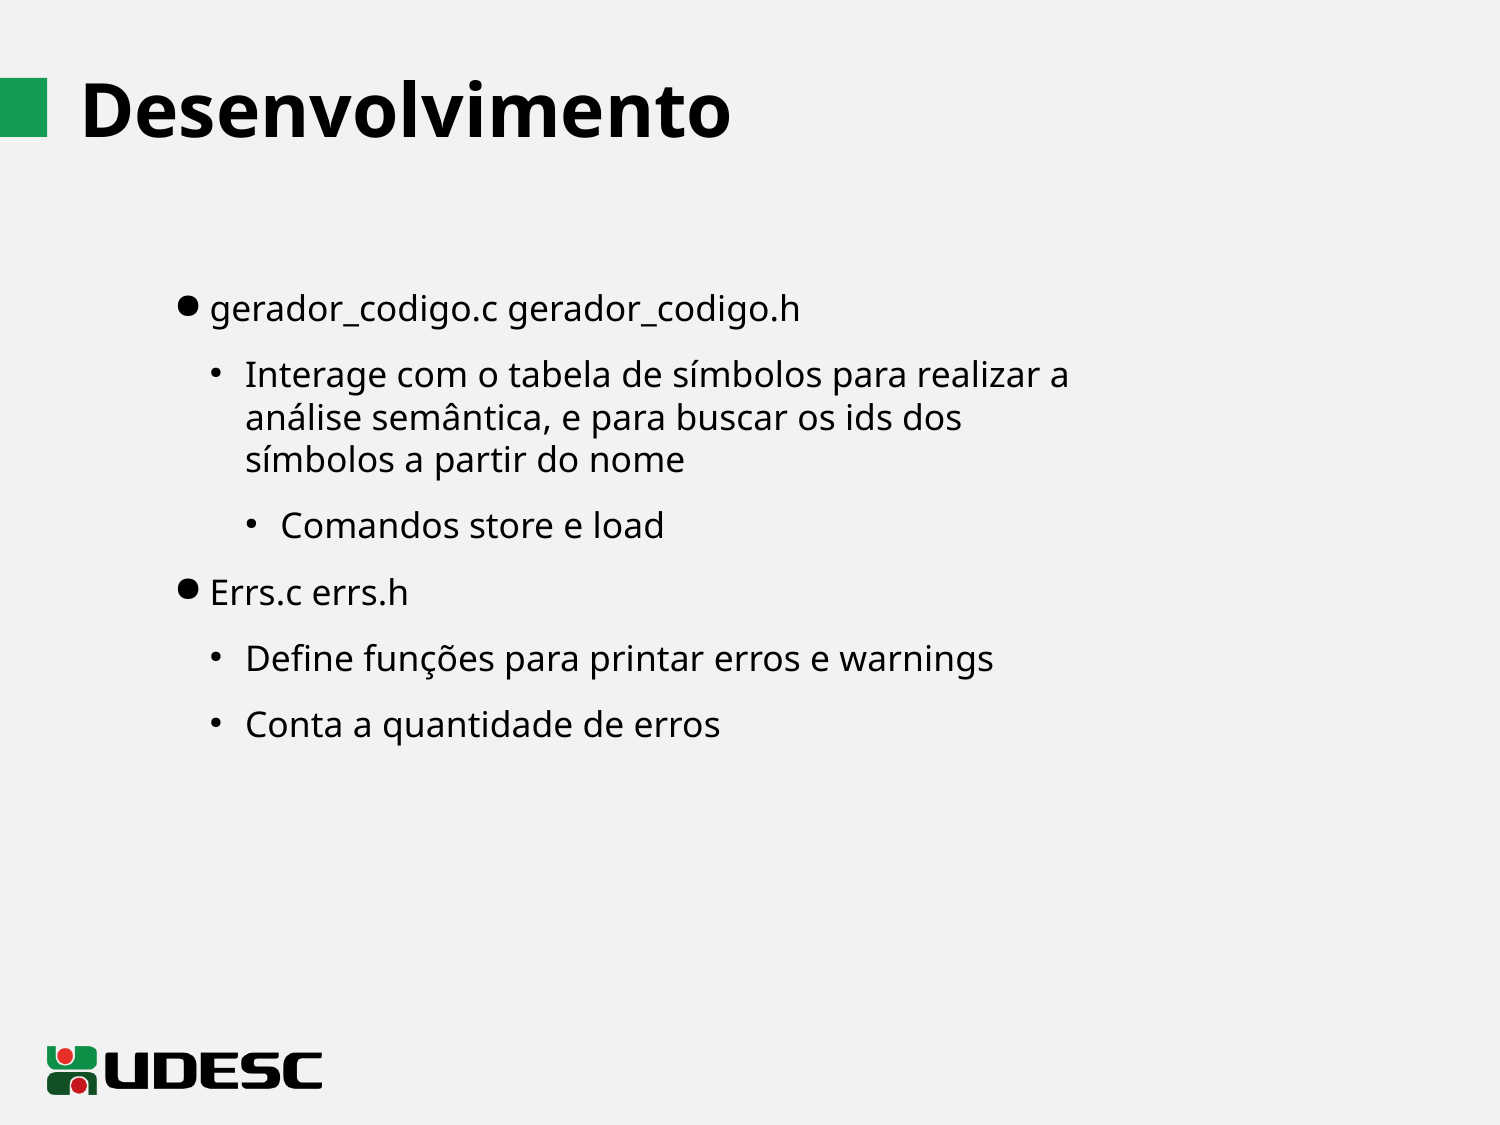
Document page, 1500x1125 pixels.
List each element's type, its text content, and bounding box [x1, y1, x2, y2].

text_box gerador_codigo.c gerador_codigo.h Interage com o tabela de símbolos para realizar a análise semântica, e para buscar os ids dos símbolos a partir do nome Comandos store e load Errs.c errs.h Define funções para printar erros e warnings Conta a quantidade de erros [159, 278, 1128, 753]
text_box Desenvolvimento [64, 54, 1081, 160]
picture [47, 1046, 322, 1095]
text_box [0, 77, 48, 137]
